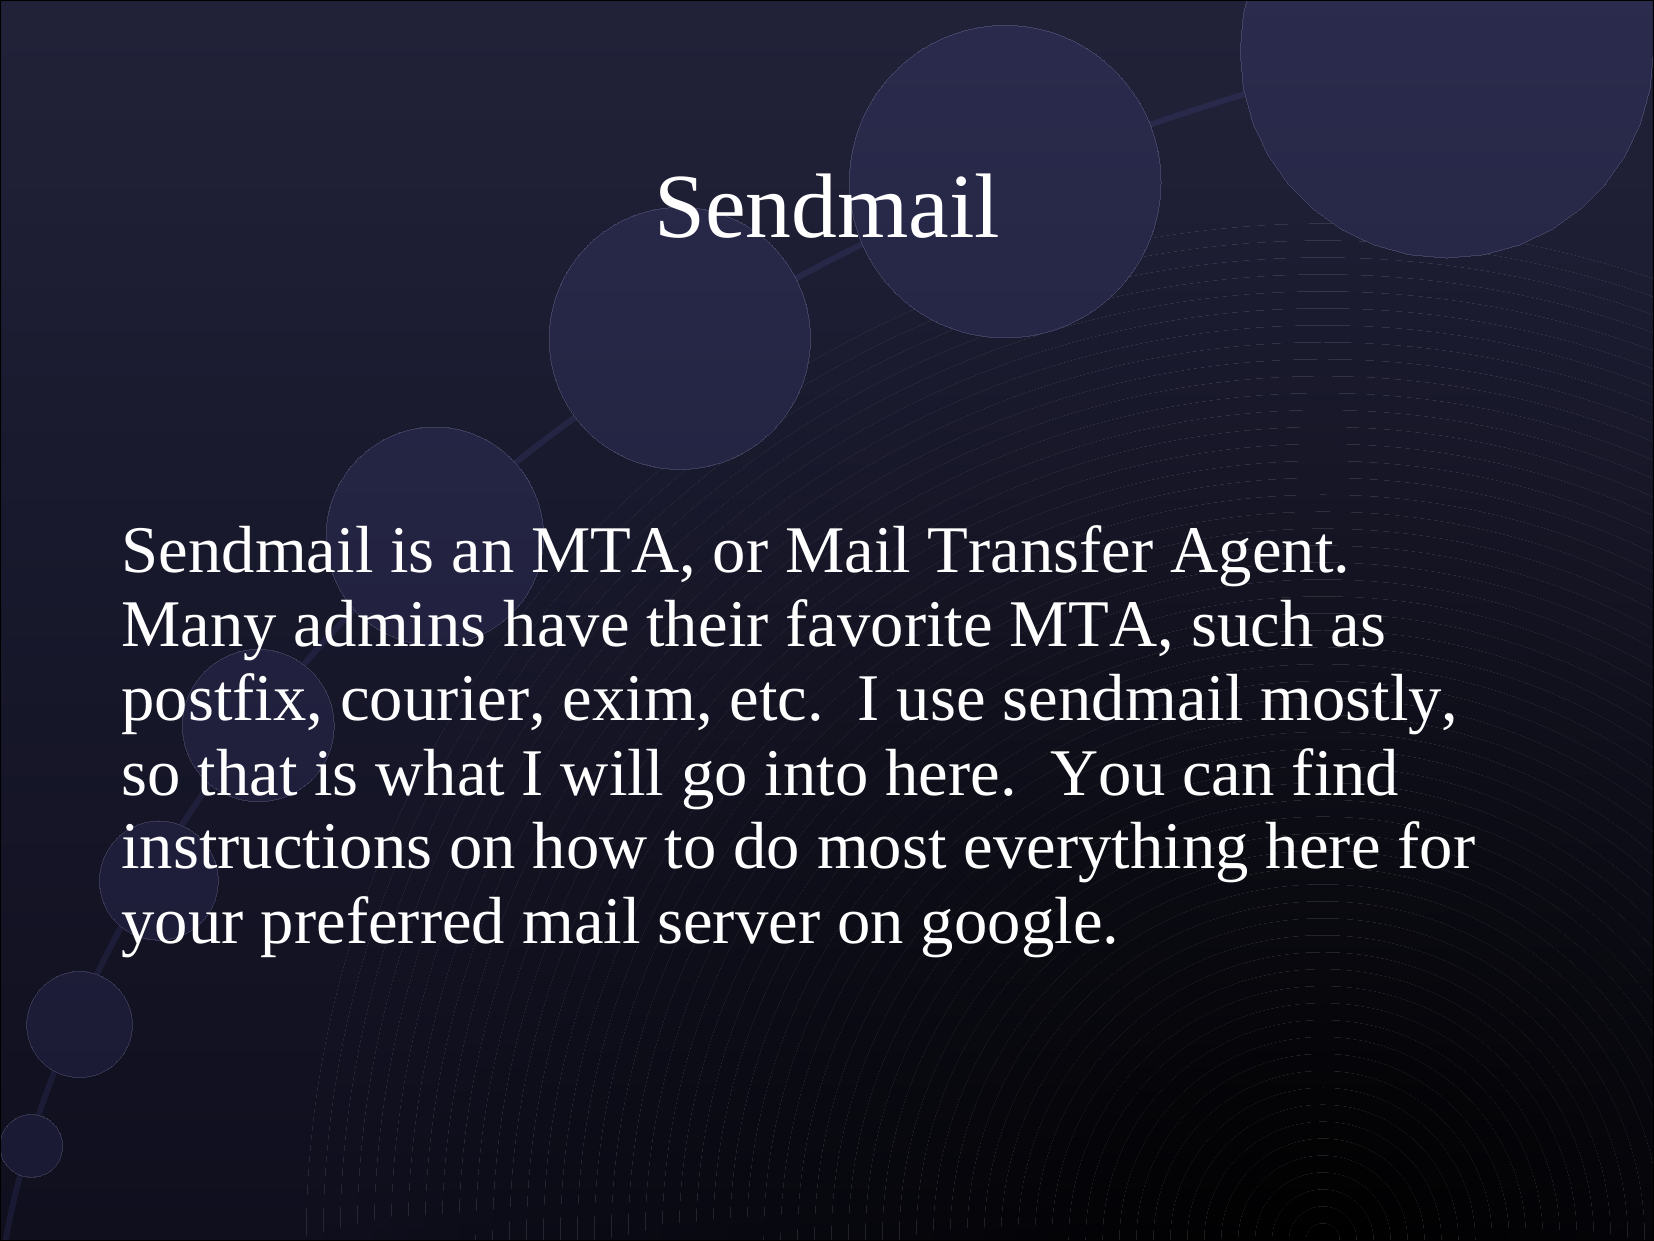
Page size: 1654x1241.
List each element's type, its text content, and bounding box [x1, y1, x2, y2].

subtitle Sendmail is an MTA, or Mail Transfer Agent. Many admins have their favorite MTA, such as postfix, courier, exim, etc. I use sendmail mostly, so that is what I will go into here. You can find instructions on how to do most everything here for your preferred mail server on google. [121, 344, 1534, 1127]
title Sendmail [121, 102, 1534, 311]
